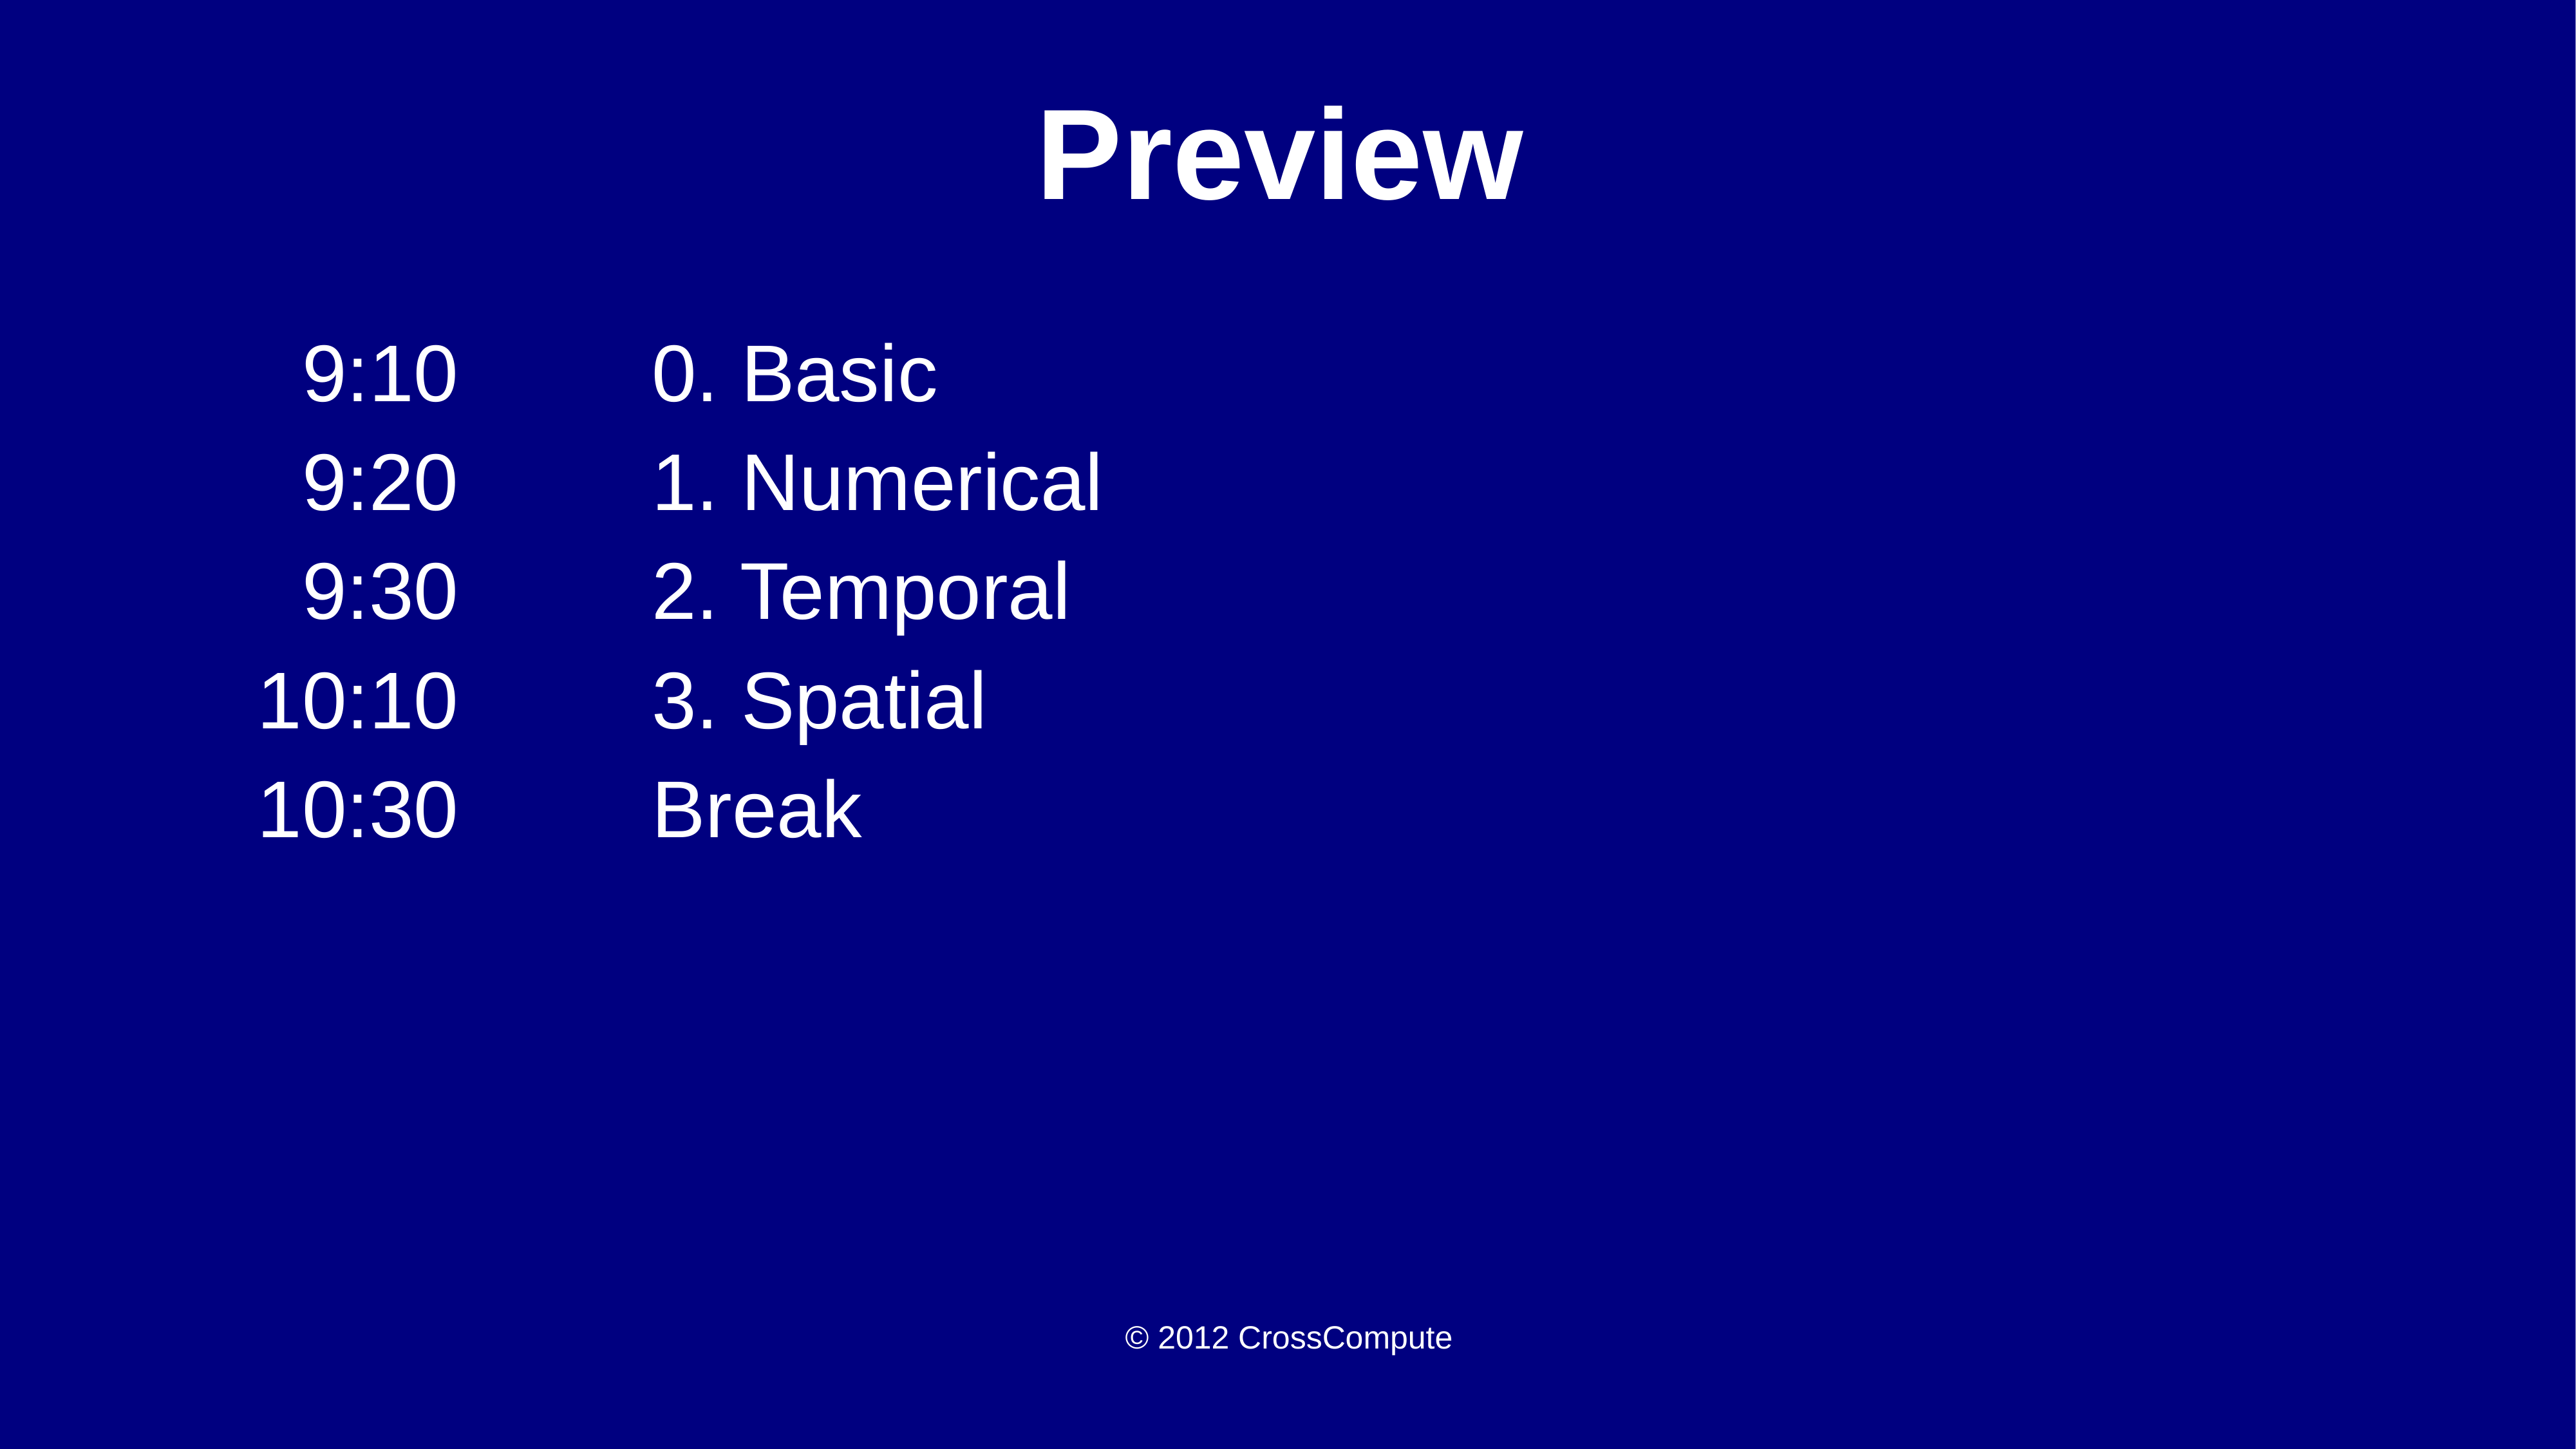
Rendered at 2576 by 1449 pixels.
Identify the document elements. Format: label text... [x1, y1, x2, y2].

list 9:10 0. Basic 9:20 1. Numerical 9:30 2. Temporal 10:10 3. Spatial 10:30 Break [72, 328, 2488, 1170]
title Preview [72, 19, 2488, 290]
